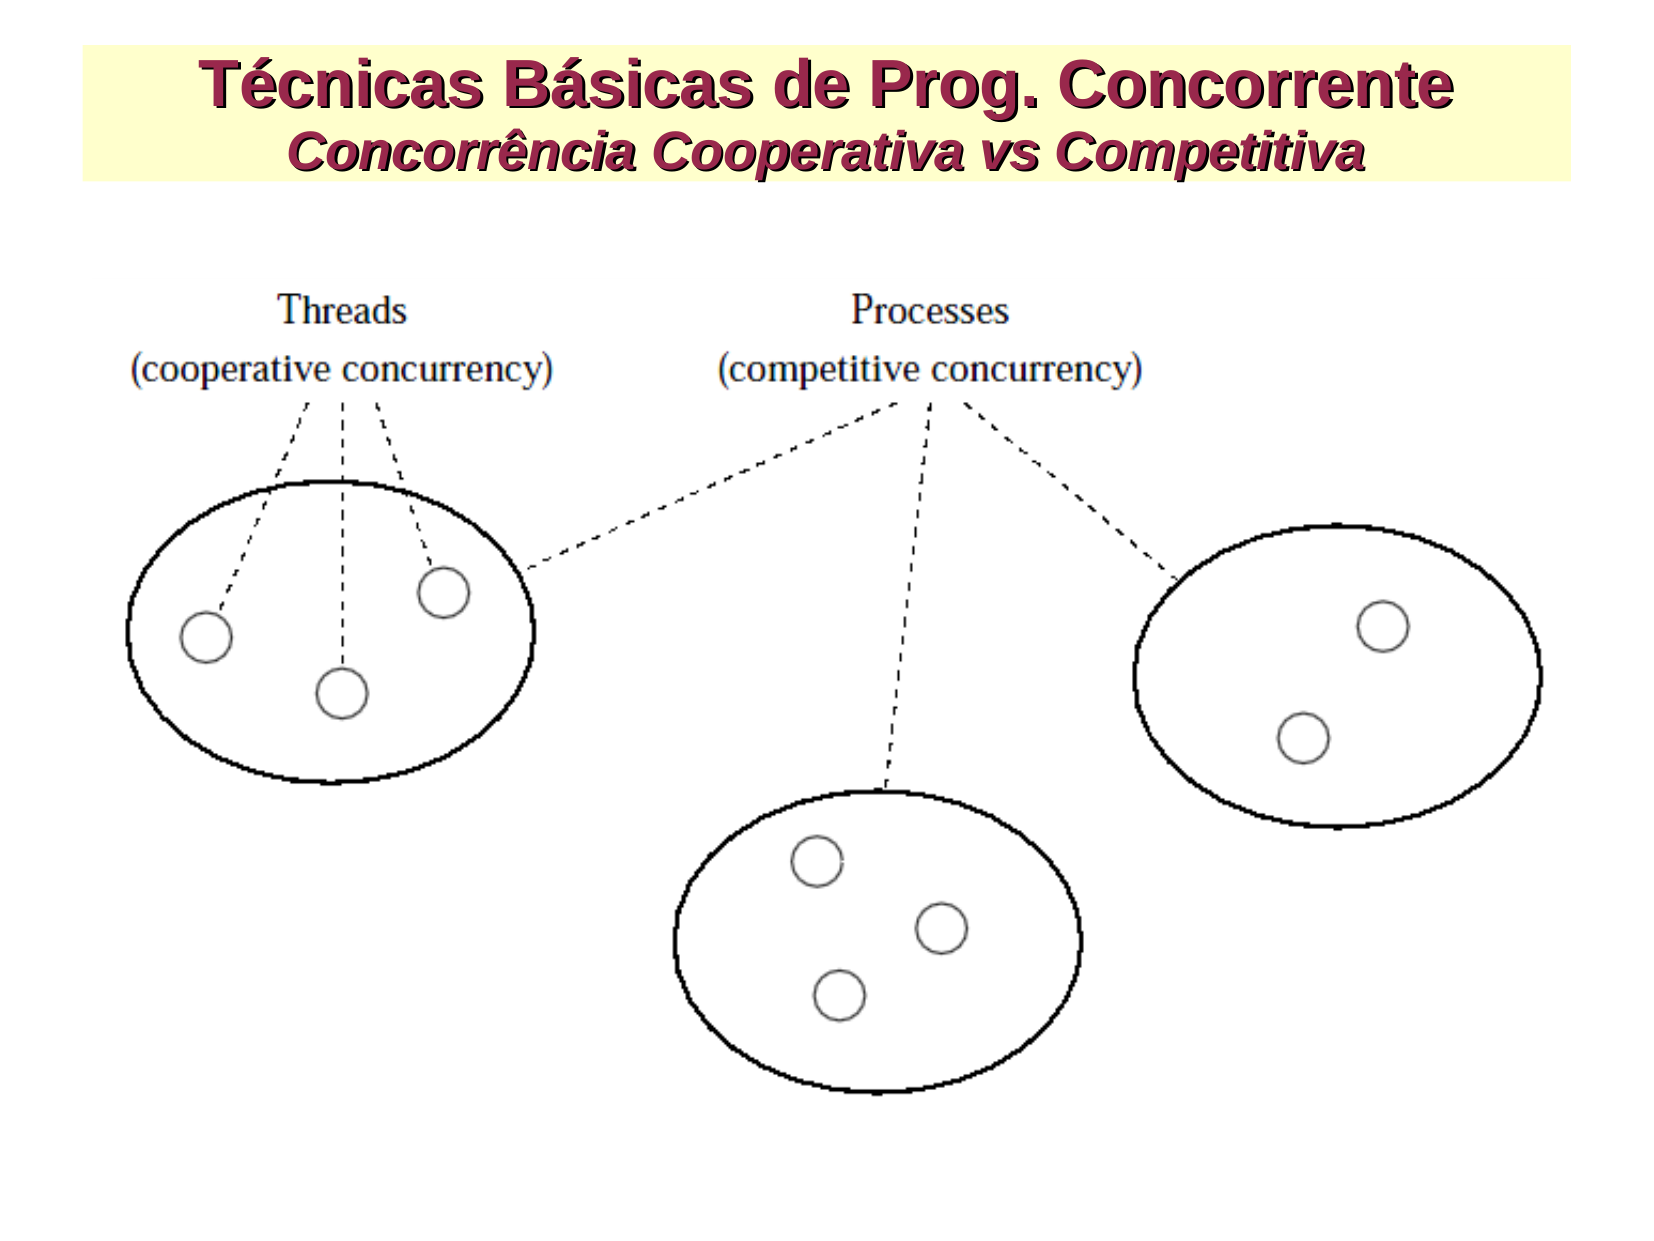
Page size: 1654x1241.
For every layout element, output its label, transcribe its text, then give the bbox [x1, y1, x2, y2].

picture [92, 277, 1550, 1105]
title Técnicas Básicas de Prog. Concorrente Concorrência Cooperativa vs Competitiva [82, 45, 1571, 182]
